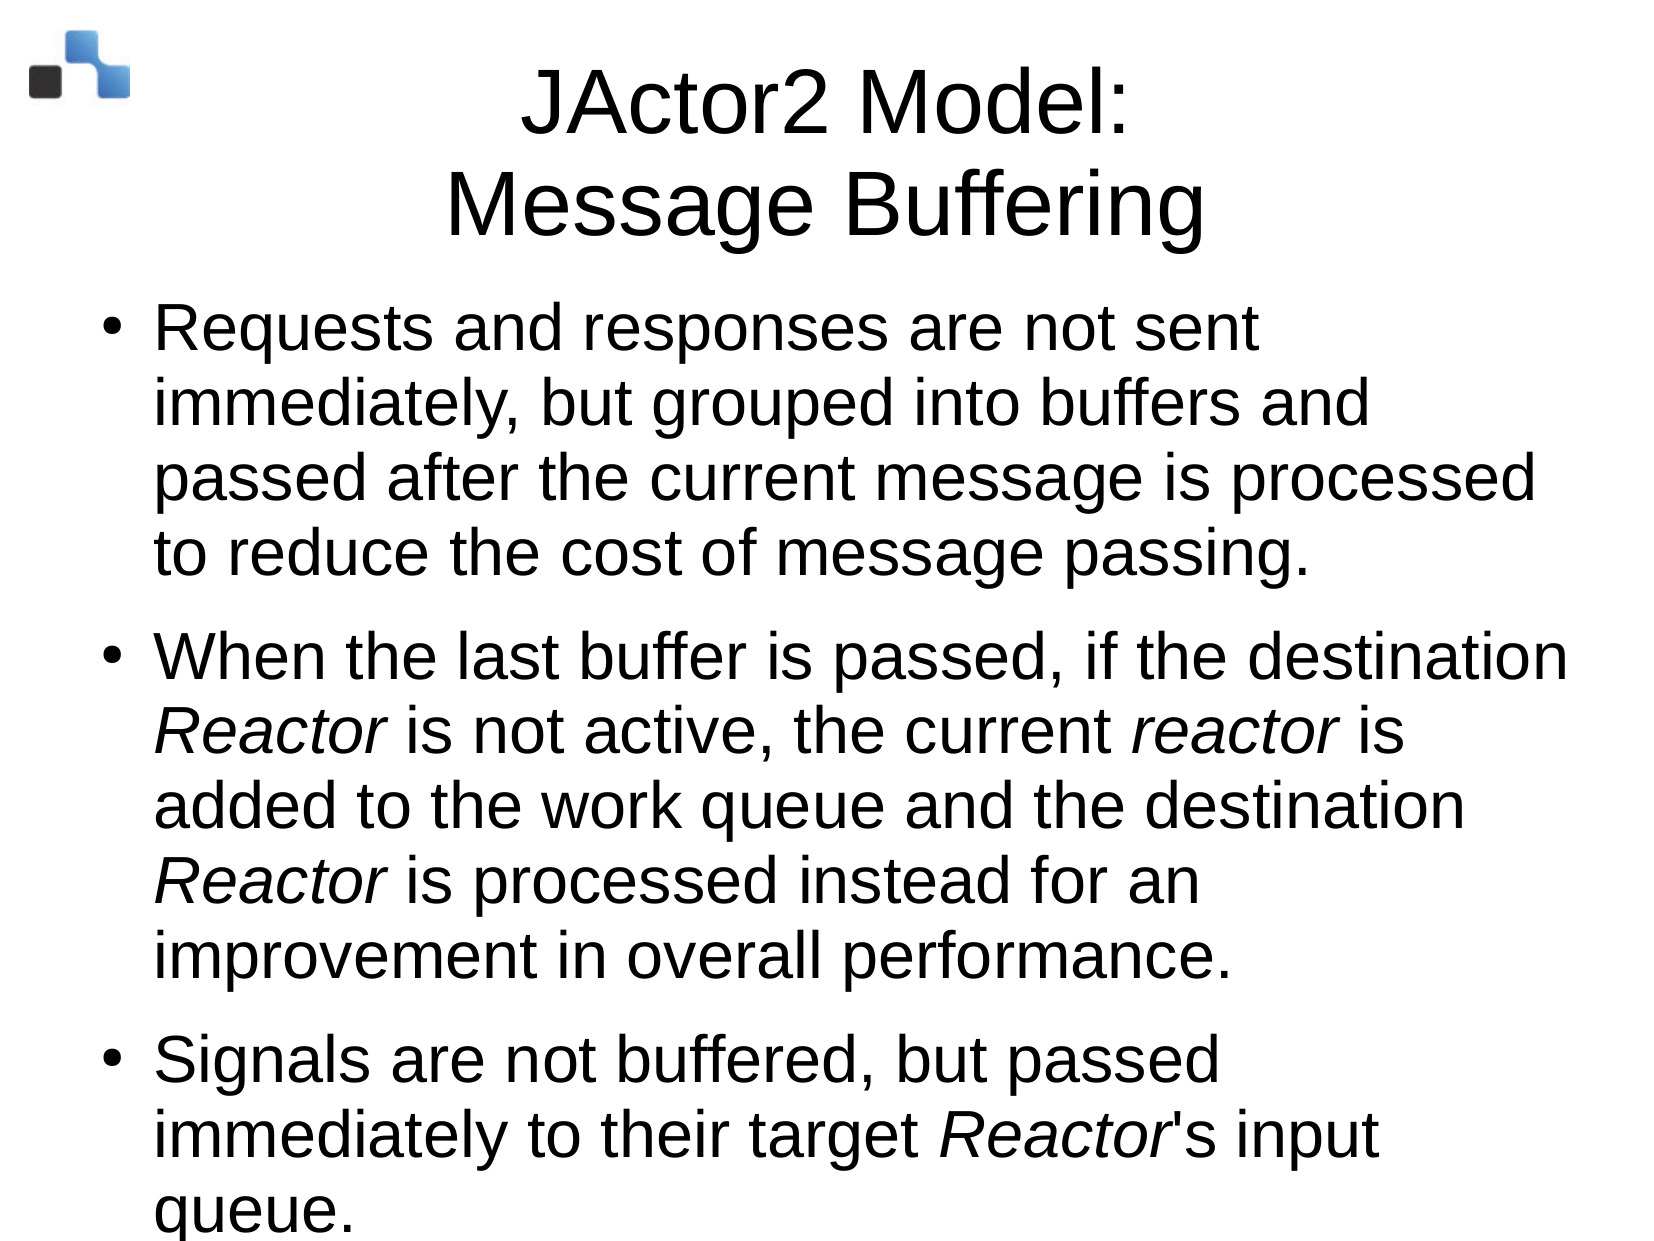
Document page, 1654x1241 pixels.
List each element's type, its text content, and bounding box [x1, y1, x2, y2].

list Requests and responses are not sent immediately, but grouped into buffers and passed after the current message is processed to reduce the cost of message passing. When the last buffer is passed, if the destination Reactor is not active, the current reactor is added to the work queue and the destination Reactor is processed instead for an improvement in overall performance. Signals are not buffered, but passed immediately to their target Reactor's input queue. [82, 290, 1571, 1241]
title JActor2 Model: Message Buffering [82, 49, 1571, 257]
picture [29, 18, 130, 119]
